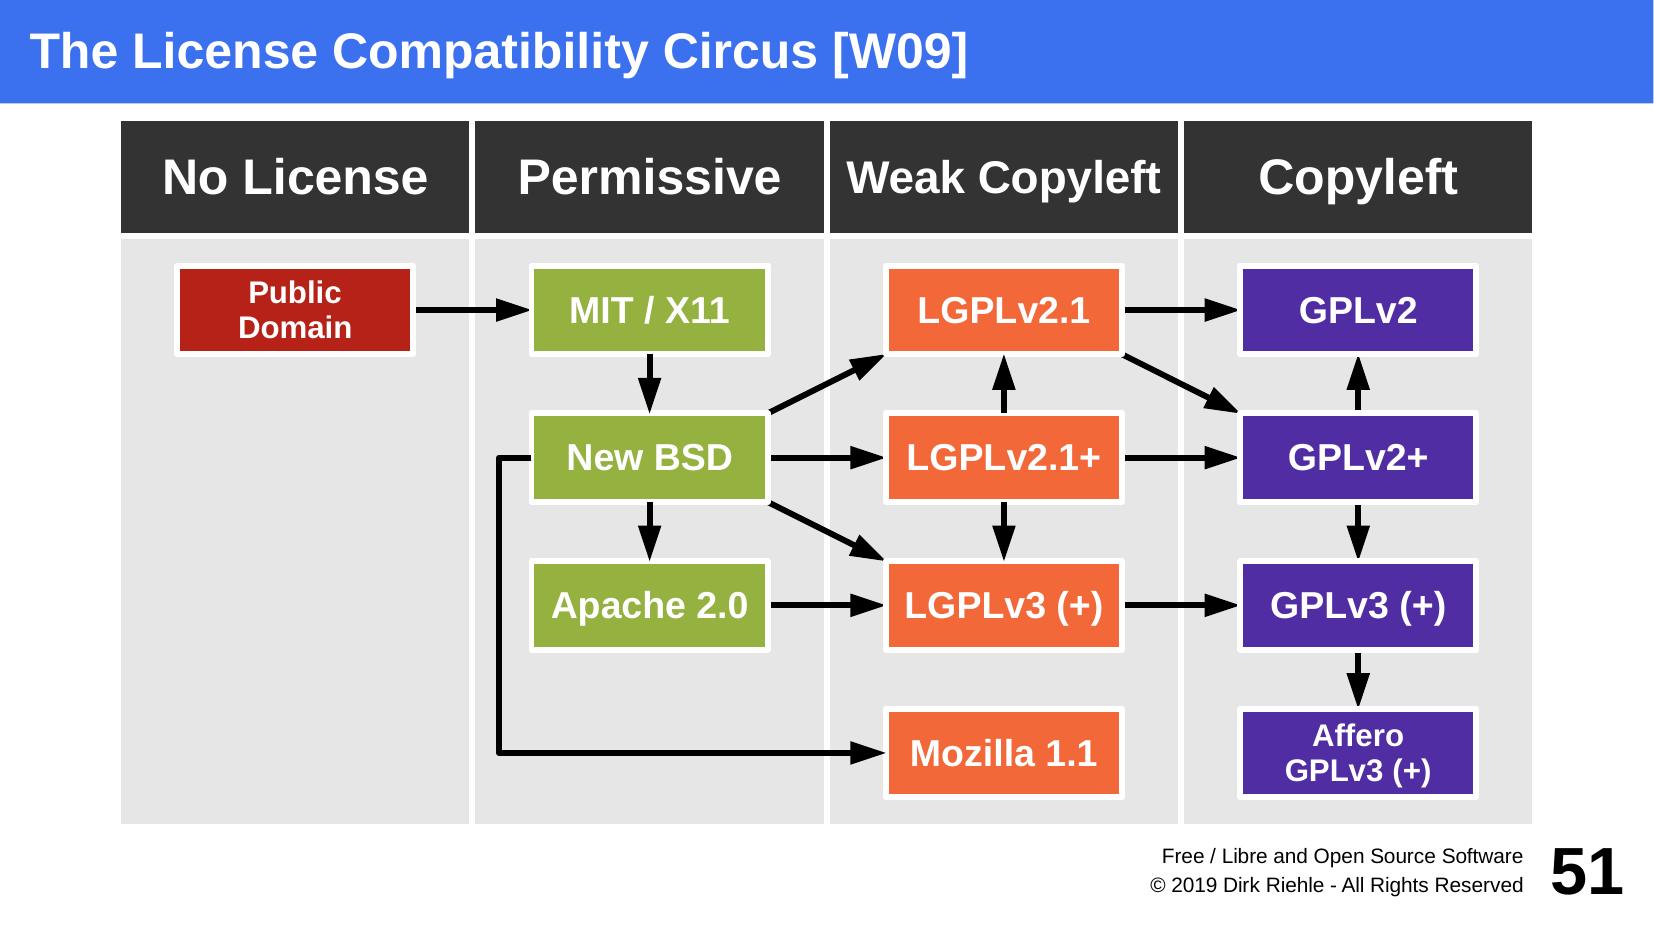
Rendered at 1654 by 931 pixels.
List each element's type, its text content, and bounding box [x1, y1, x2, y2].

text_box GPLv2 [1240, 265, 1477, 355]
title The License Compatibility Circus [W09] [0, 0, 1654, 104]
text_box LGPLv2.1 [885, 265, 1123, 355]
text_box Affero GPLv3 (+) [1240, 708, 1477, 798]
text_box No License [118, 118, 473, 237]
text_box GPLv3 (+) [1240, 561, 1477, 650]
text_box MIT / X11 [531, 265, 768, 355]
text_box New BSD [531, 413, 768, 502]
text_box Permissive [473, 118, 827, 237]
text_box Copyleft [1181, 118, 1536, 237]
text_box GPLv2+ [1240, 413, 1477, 502]
text_box Weak Copyleft [827, 118, 1181, 237]
text_box LGPLv3 (+) [885, 561, 1123, 650]
text_box LGPLv2.1+ [885, 413, 1123, 502]
text_box Apache 2.0 [531, 561, 768, 650]
text_box Public Domain [177, 265, 414, 355]
text_box Mozilla 1.1 [885, 708, 1123, 798]
text_box [118, 237, 1536, 827]
